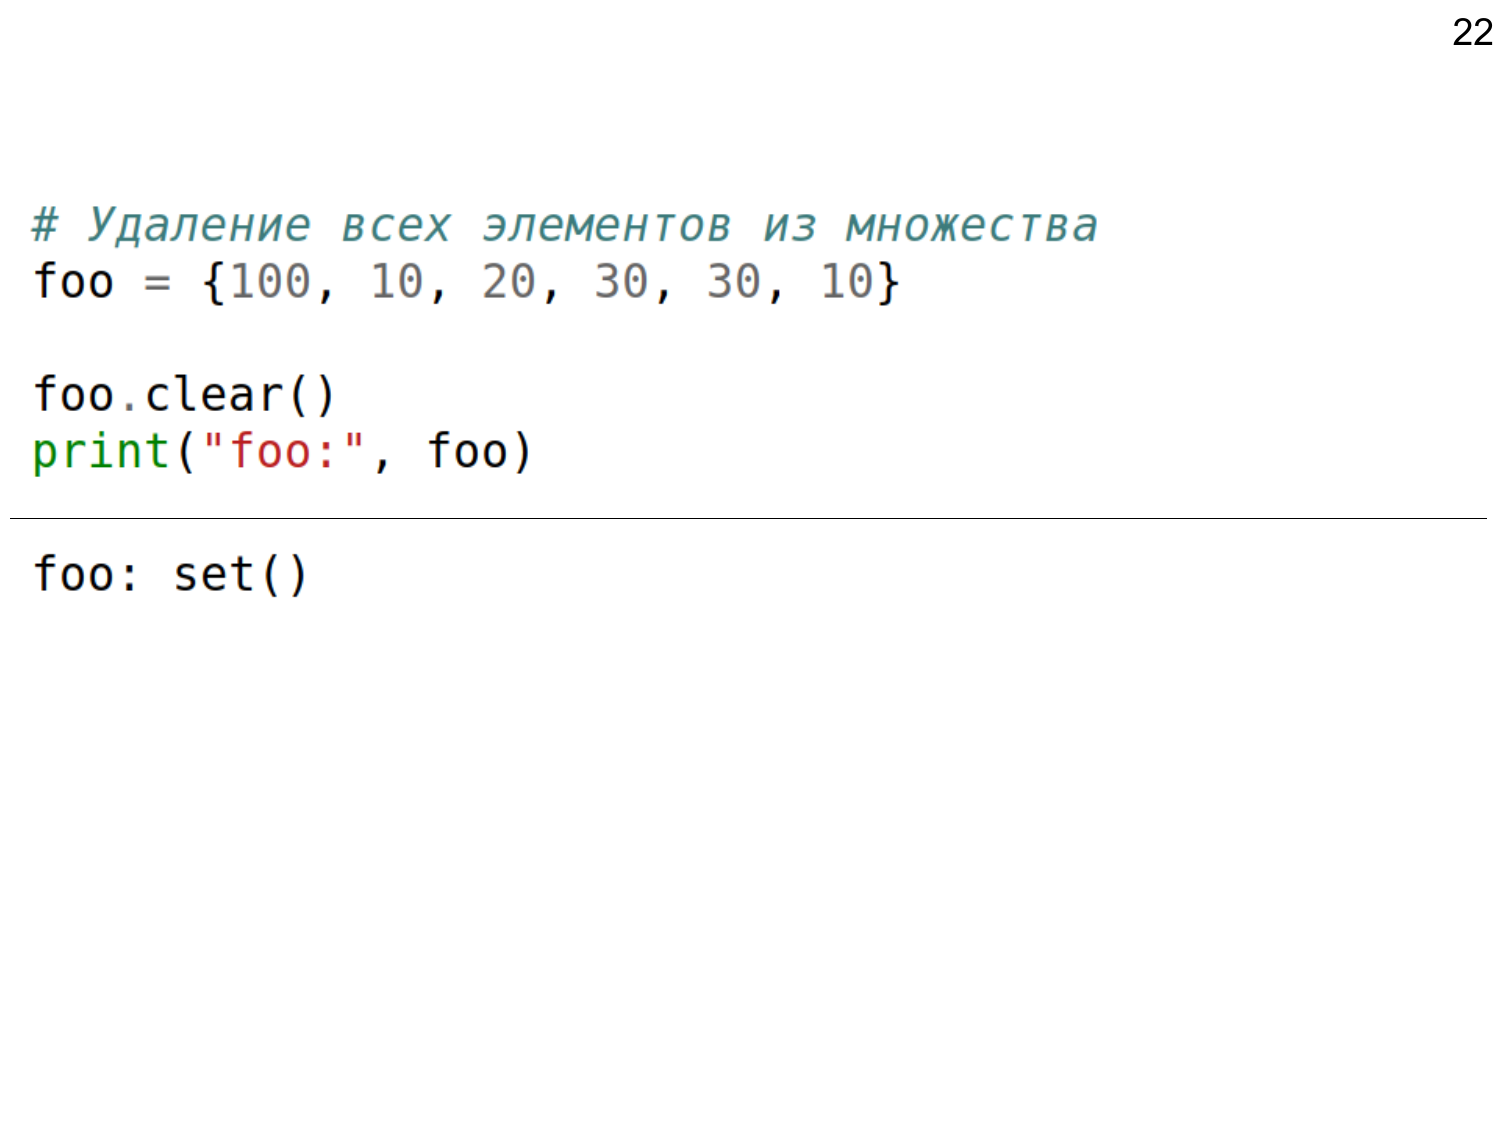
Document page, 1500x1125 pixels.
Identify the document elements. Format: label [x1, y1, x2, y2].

picture [26, 537, 313, 613]
picture [20, 191, 1114, 488]
